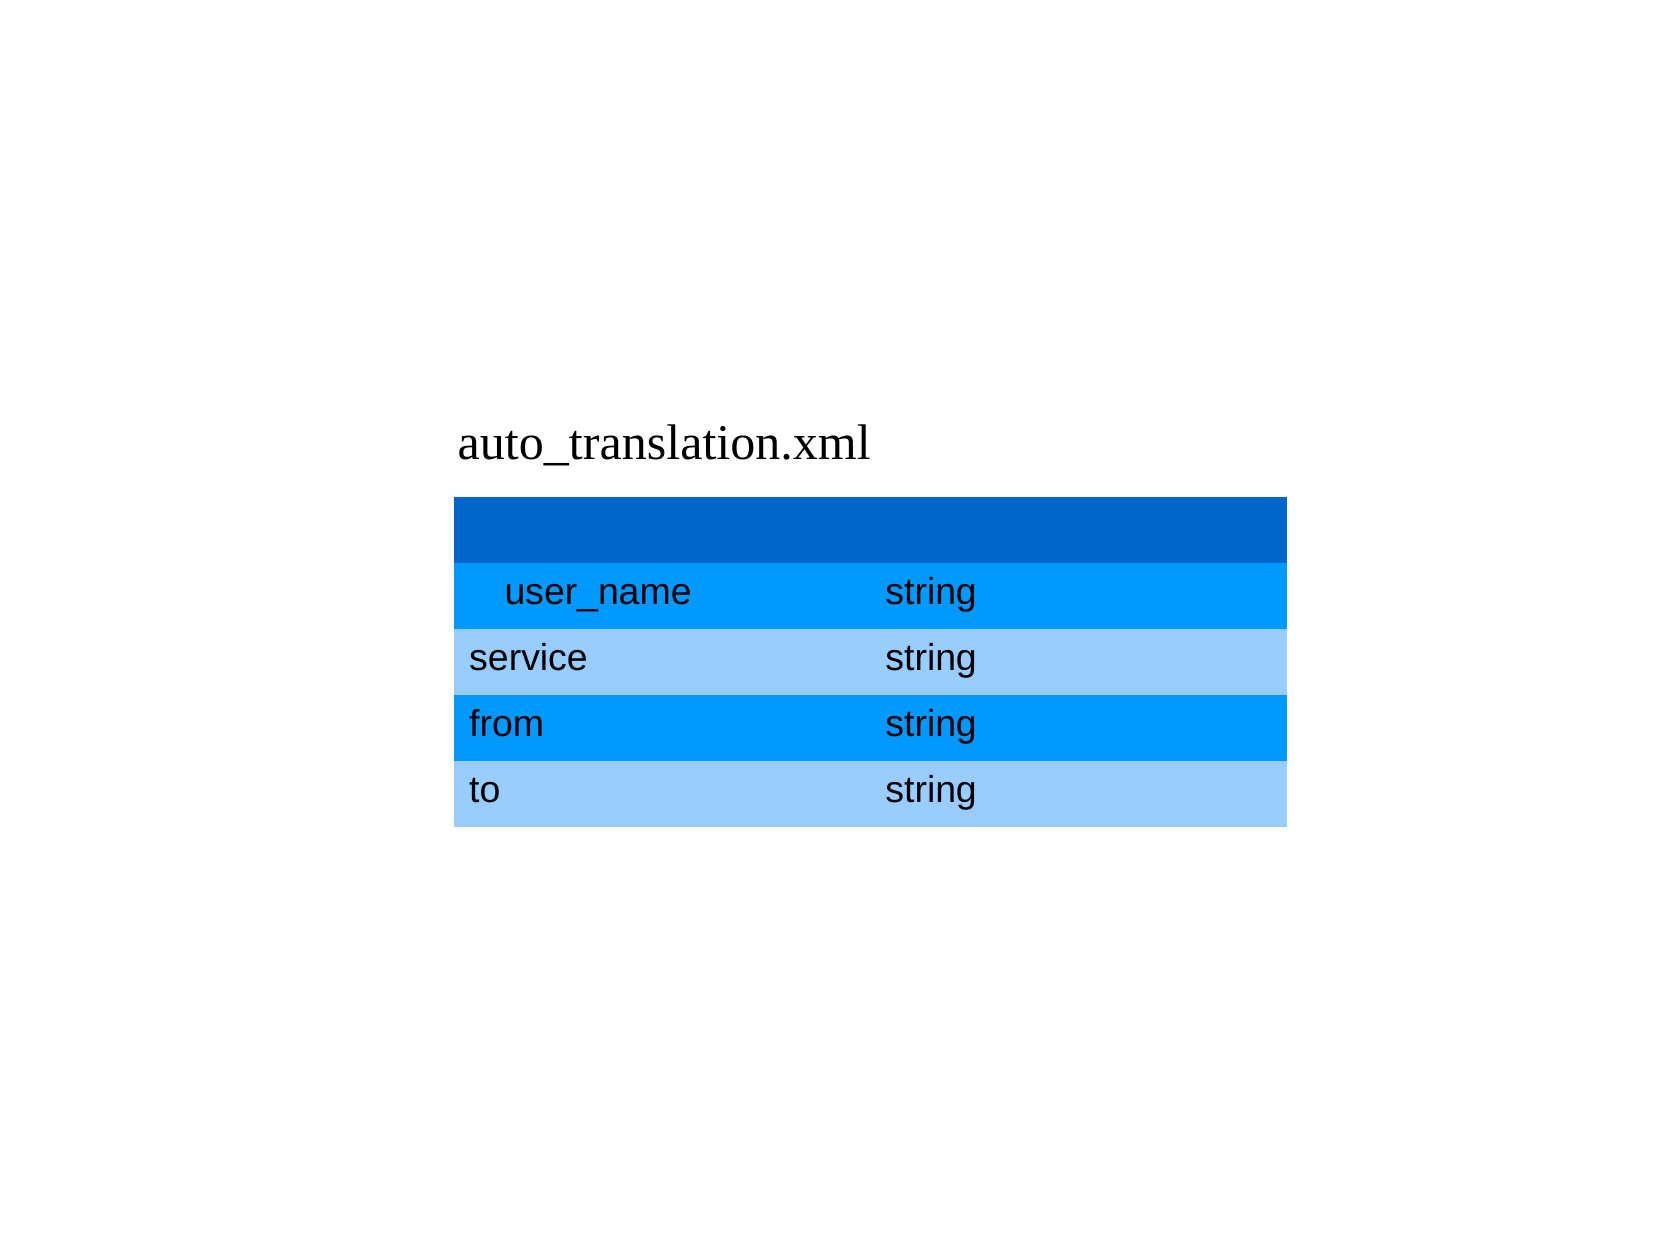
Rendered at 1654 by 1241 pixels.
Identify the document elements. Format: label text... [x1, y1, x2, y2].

table_cell string [871, 563, 1287, 629]
text_box auto_translation.xml [442, 407, 1034, 475]
table_cell string [871, 761, 1287, 827]
table_header [454, 497, 871, 563]
table_cell string [871, 695, 1287, 761]
table_cell service [454, 629, 871, 695]
table_cell from [454, 695, 871, 761]
table_cell to [454, 761, 871, 827]
table_cell string [871, 629, 1287, 695]
table_header [871, 497, 1287, 563]
table_cell user_name [454, 563, 871, 629]
